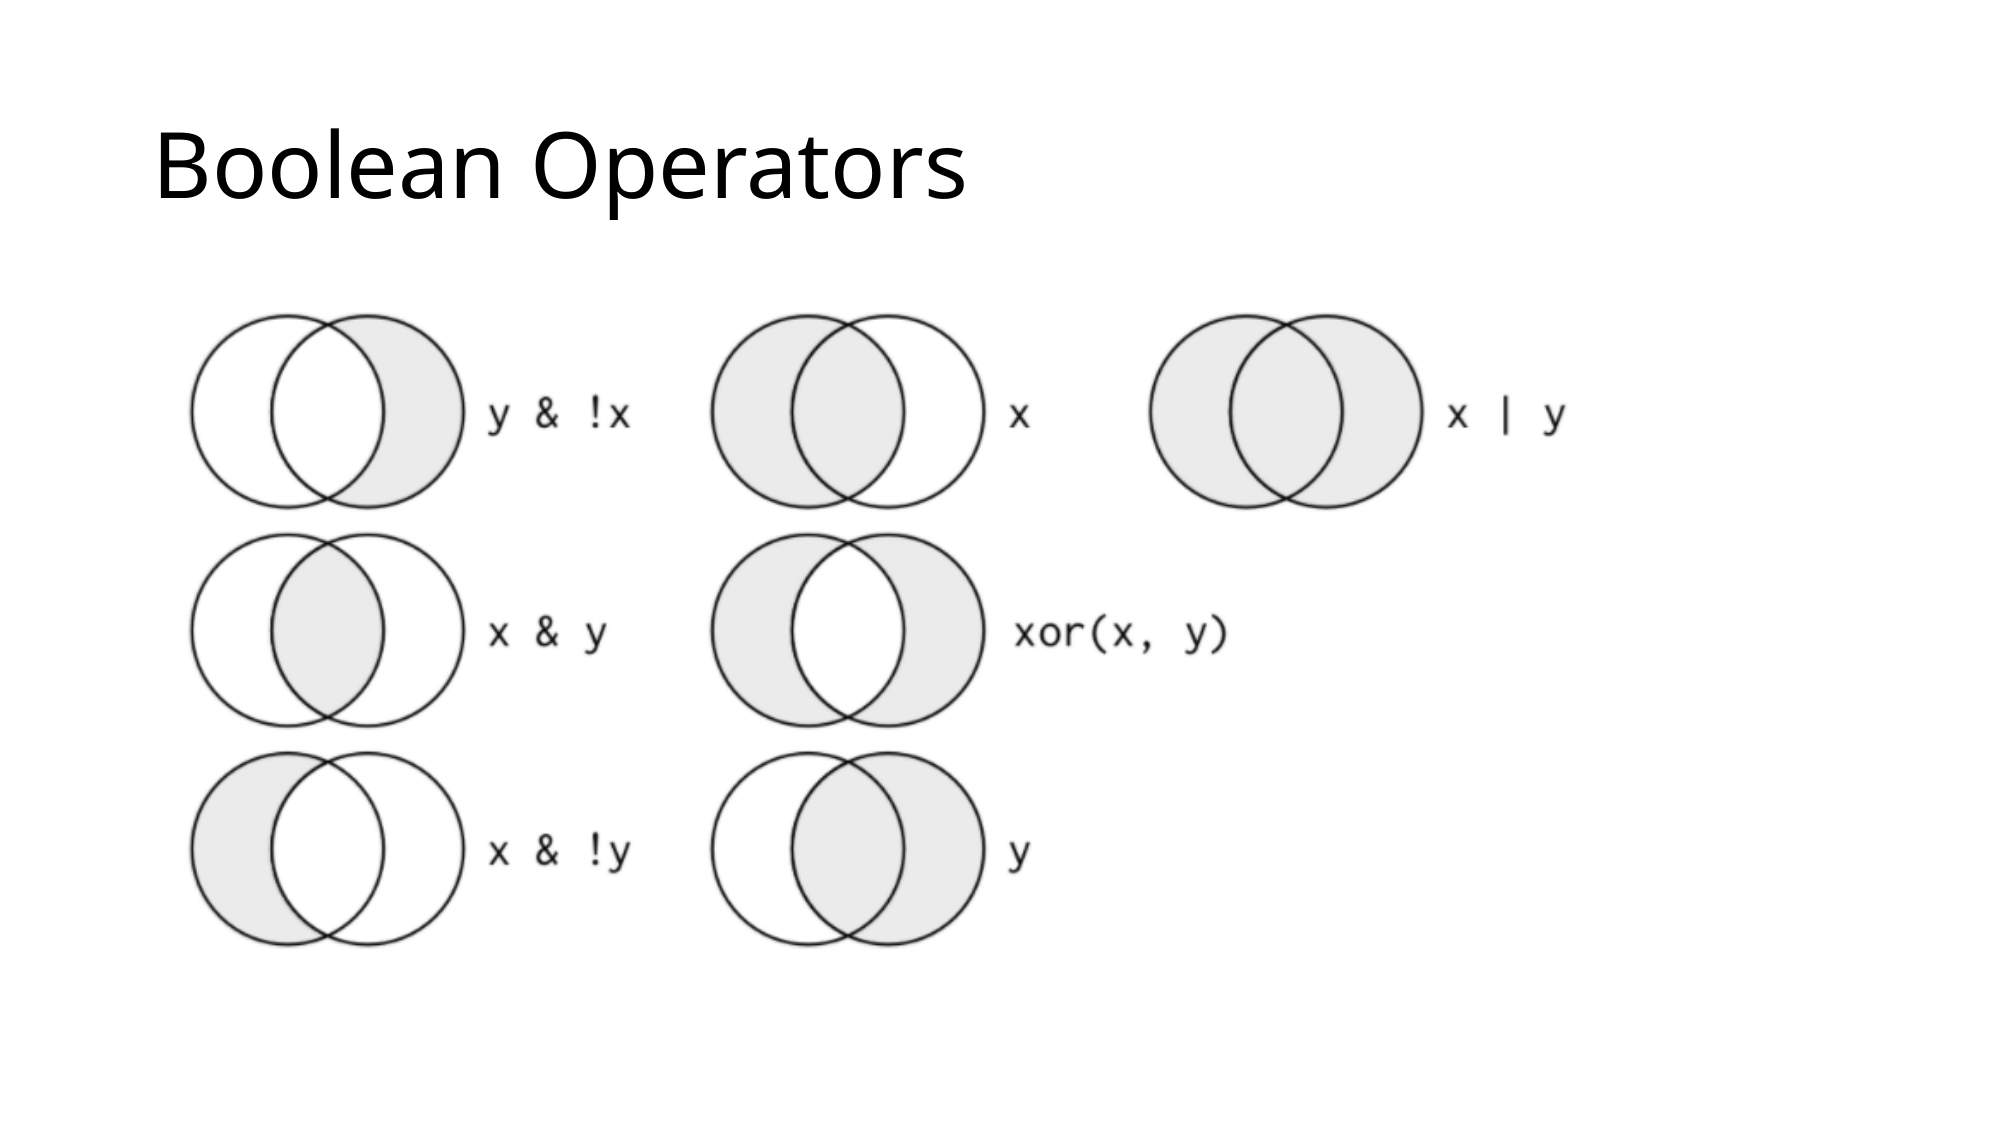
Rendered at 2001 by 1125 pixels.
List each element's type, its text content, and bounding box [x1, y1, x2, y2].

picture [137, 277, 1665, 969]
title Boolean Operators [137, 59, 1863, 278]
